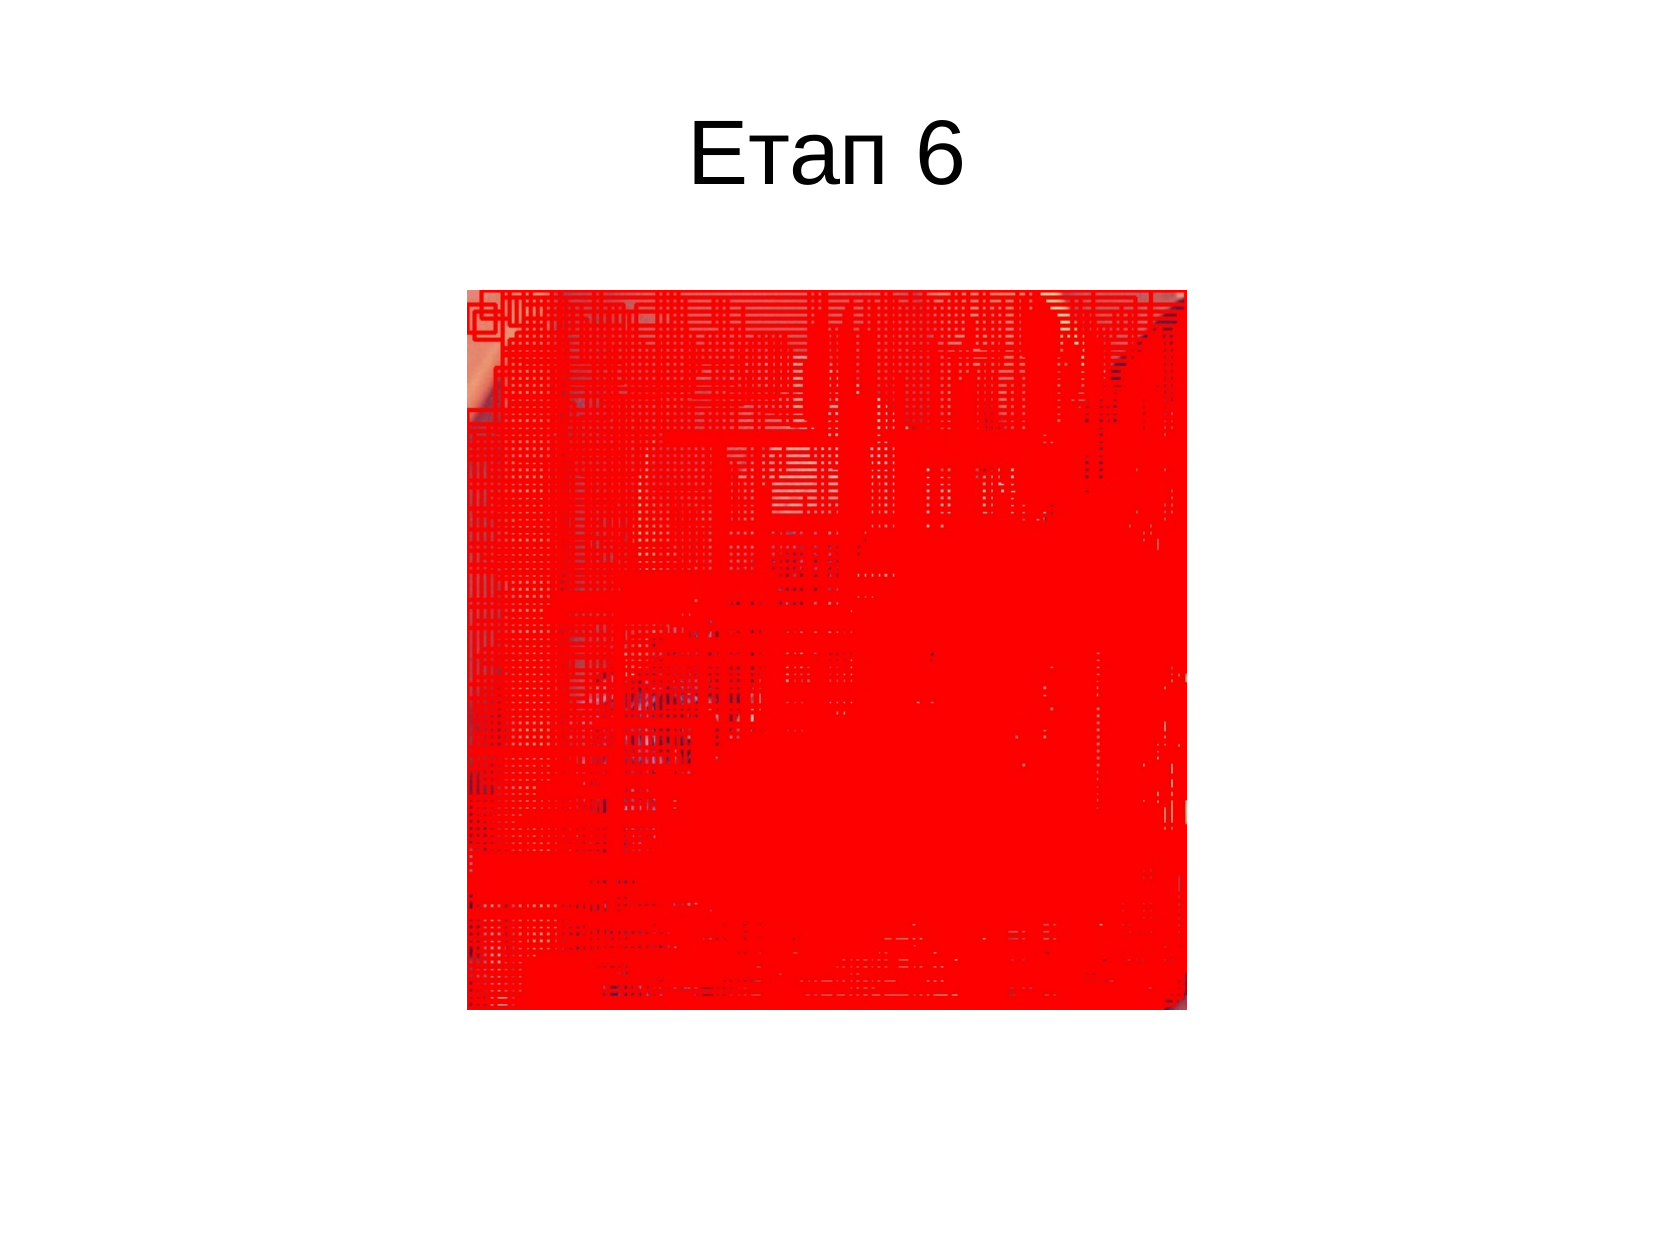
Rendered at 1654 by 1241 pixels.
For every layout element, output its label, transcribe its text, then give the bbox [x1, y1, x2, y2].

picture [467, 290, 1187, 1010]
title Етап 6 [82, 49, 1571, 257]
